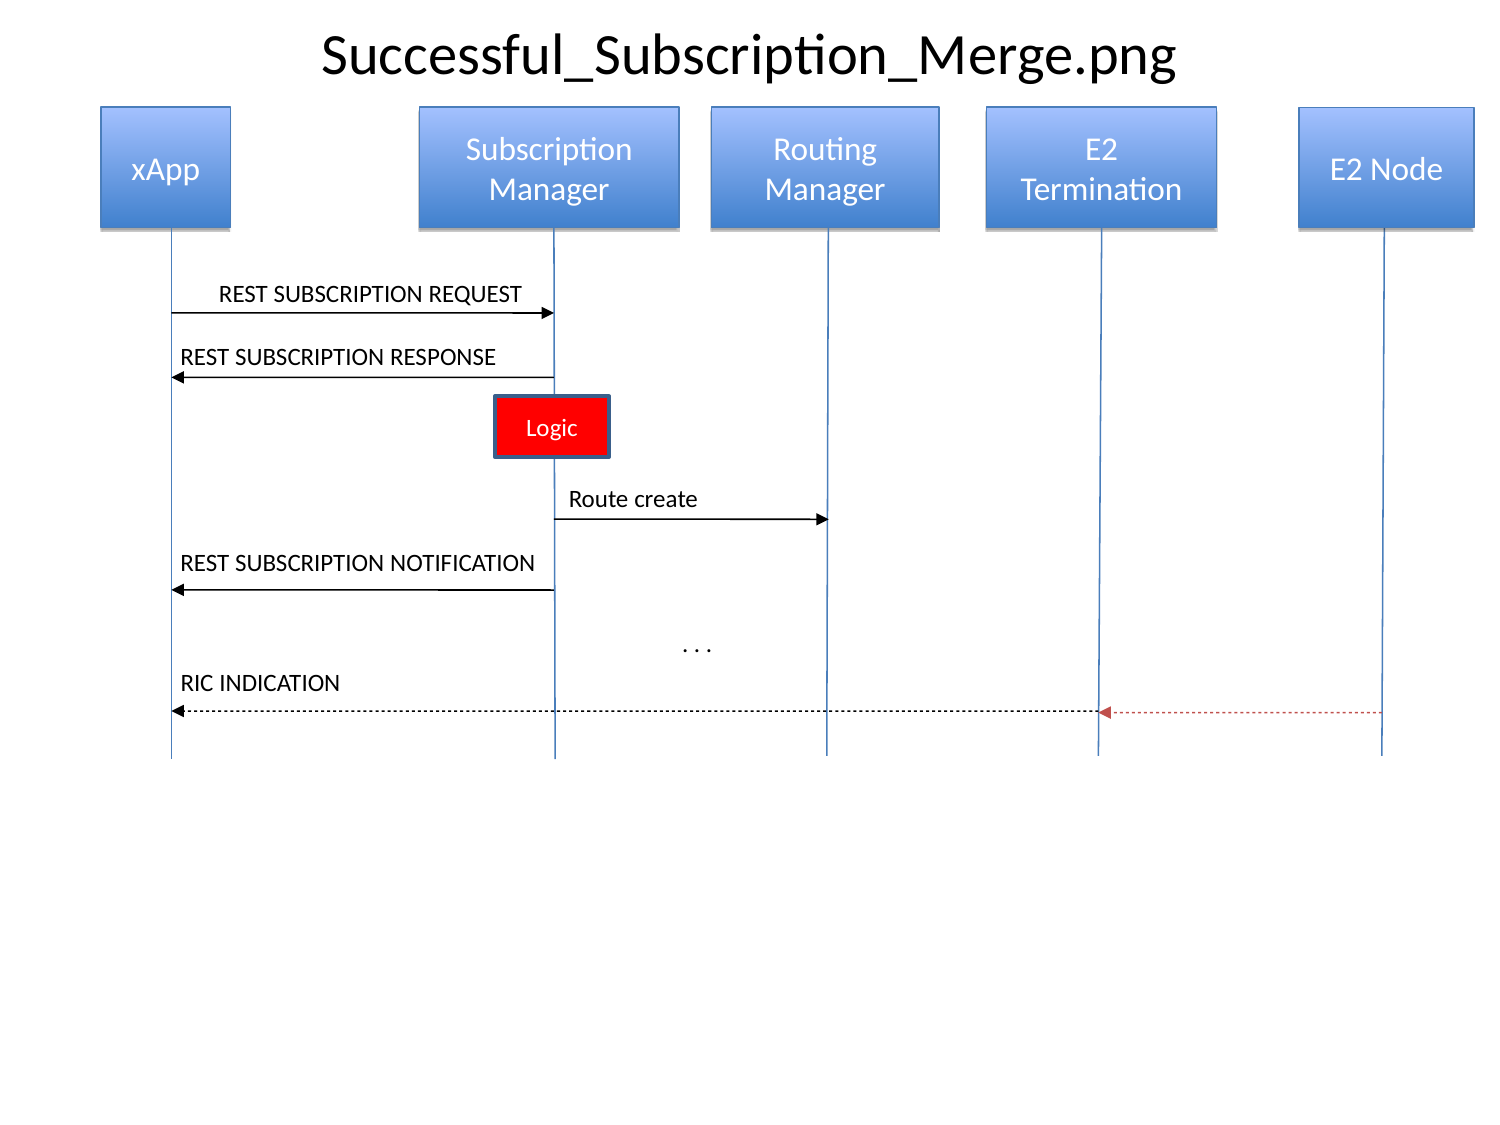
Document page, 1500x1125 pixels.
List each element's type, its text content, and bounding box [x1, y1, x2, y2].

text_box . . . [667, 620, 751, 665]
text_box REST SUBSCRIPTION REQUEST [204, 269, 538, 312]
text_box REST SUBSCRIPTION NOTIFICATION [165, 539, 662, 585]
text_box Routing Manager [711, 107, 939, 228]
text_box Subscription Manager [419, 107, 680, 228]
text_box RIC INDICATION [165, 658, 639, 704]
text_box Logic [494, 396, 609, 457]
text_box E2 Termination [986, 107, 1217, 228]
text_box xApp [101, 107, 231, 228]
text_box E2 Node [1299, 107, 1474, 228]
title Successful_Subscription_Merge.png [75, 7, 1425, 95]
text_box Route create [553, 474, 774, 520]
text_box REST SUBSCRIPTION RESPONSE [165, 332, 609, 378]
